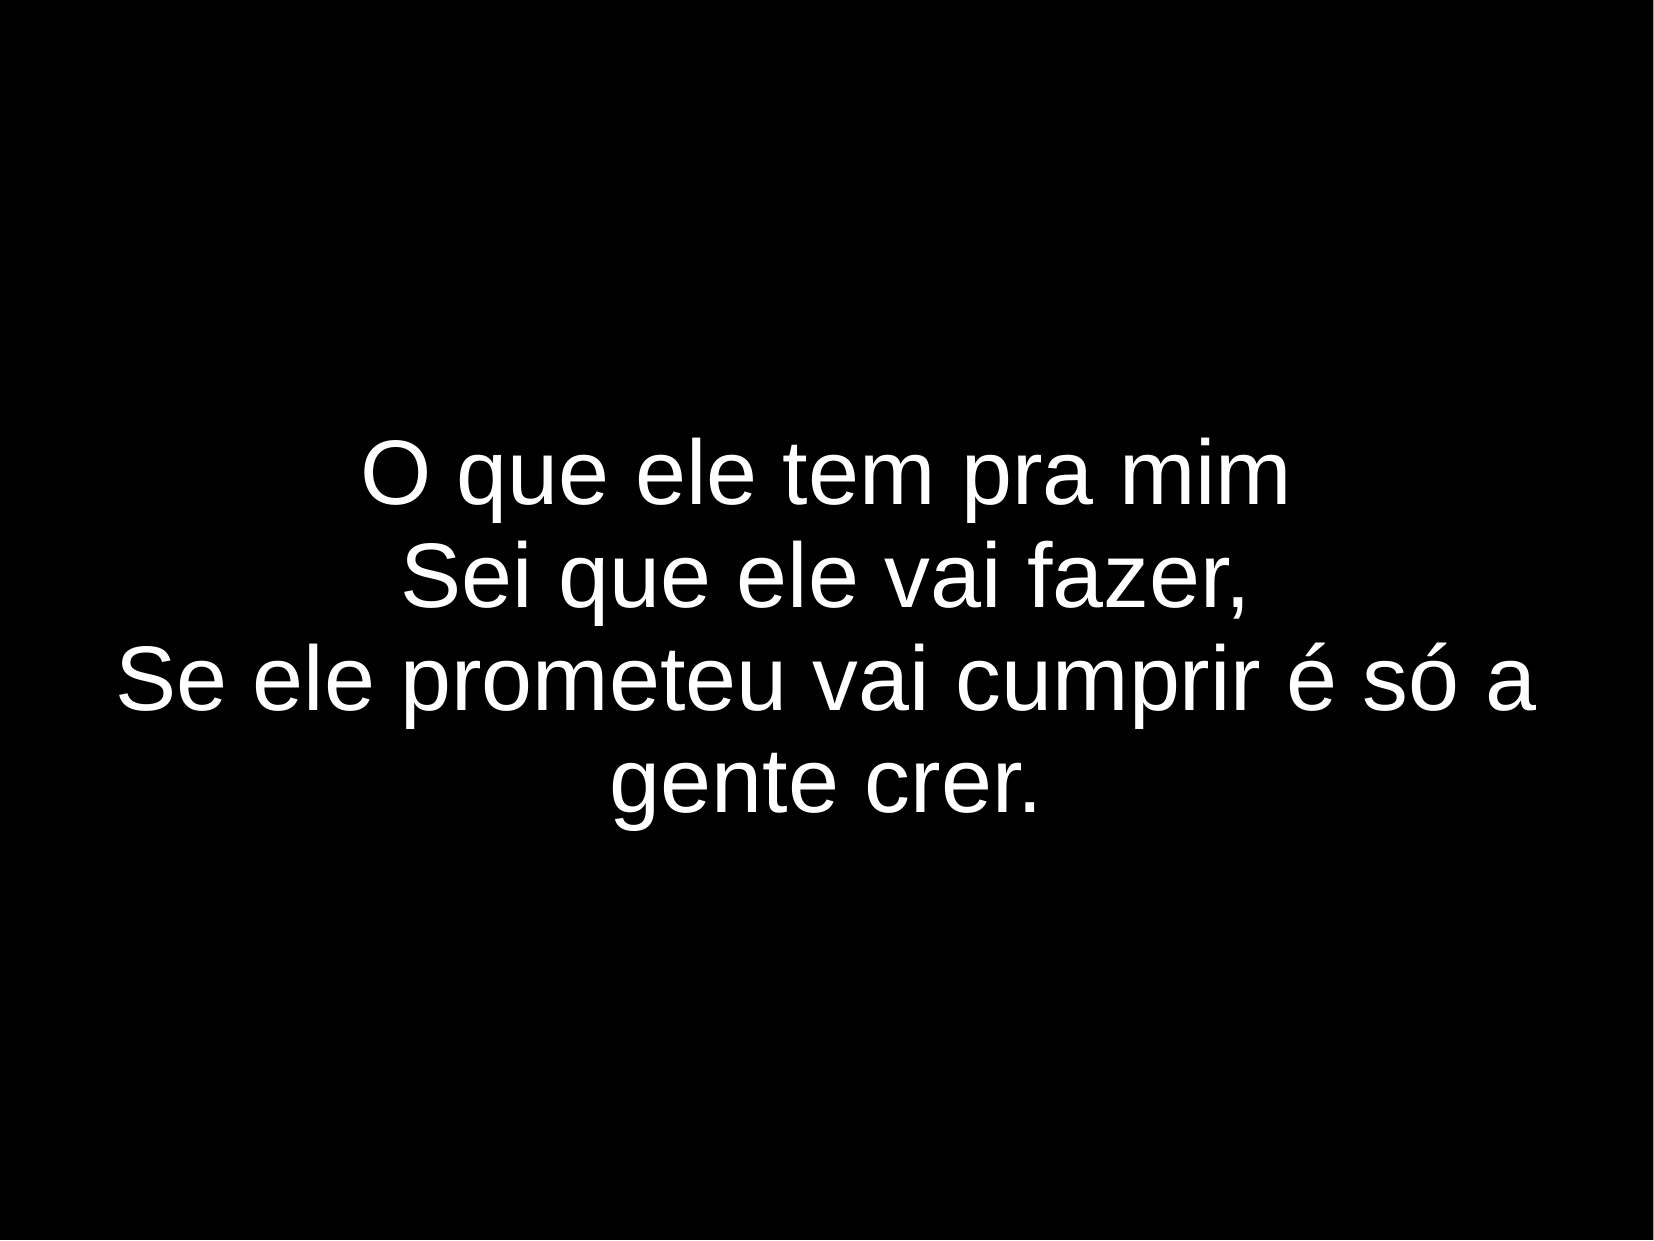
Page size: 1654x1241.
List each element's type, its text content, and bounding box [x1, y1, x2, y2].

subtitle O que ele tem pra mim Sei que ele vai fazer, Se ele prometeu vai cumprir é só a gente crer. [82, 49, 1571, 1205]
